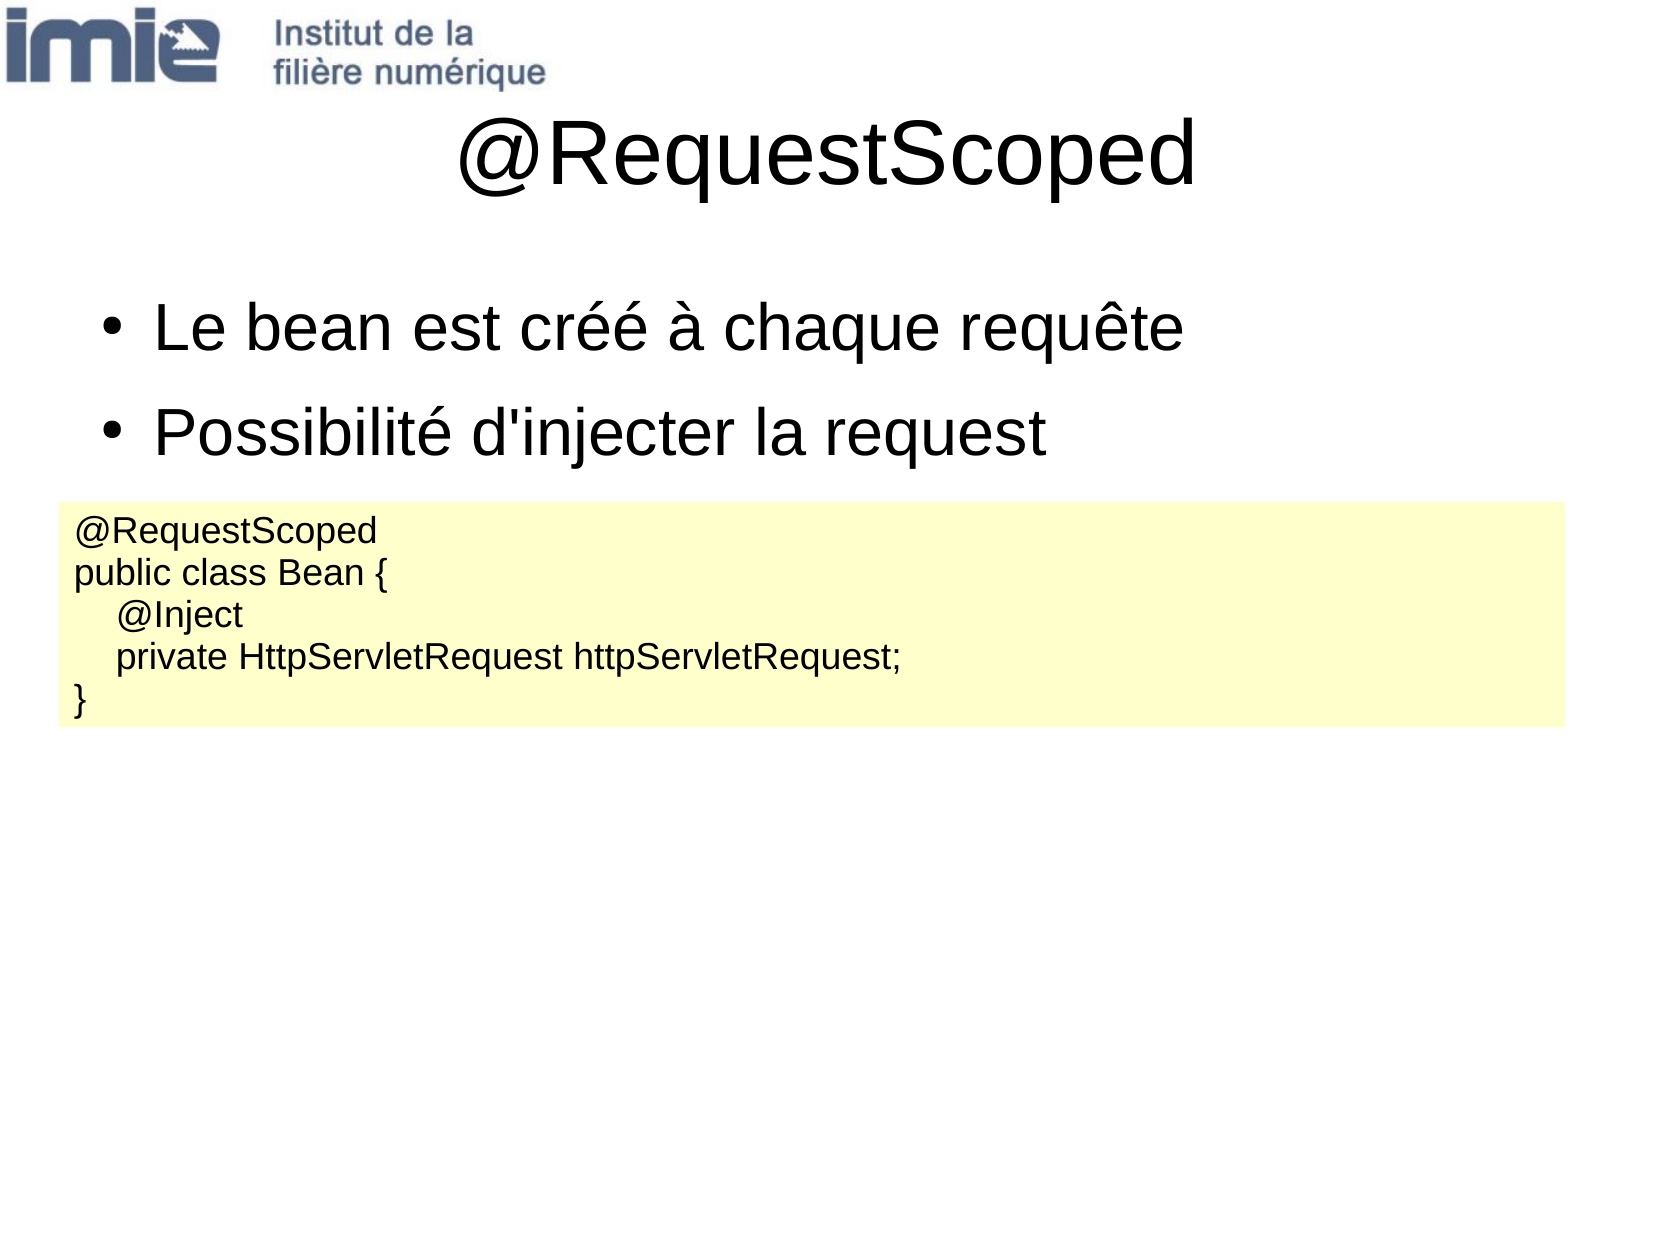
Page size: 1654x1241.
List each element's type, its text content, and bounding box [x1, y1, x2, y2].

picture [1, 0, 562, 92]
title @RequestScoped [82, 49, 1571, 257]
text_box @RequestScoped public class Bean { @Inject private HttpServletRequest httpServletRequest; } [59, 501, 1565, 728]
list Le bean est créé à chaque requête Possibilité d'injecter la request [82, 290, 1571, 1010]
